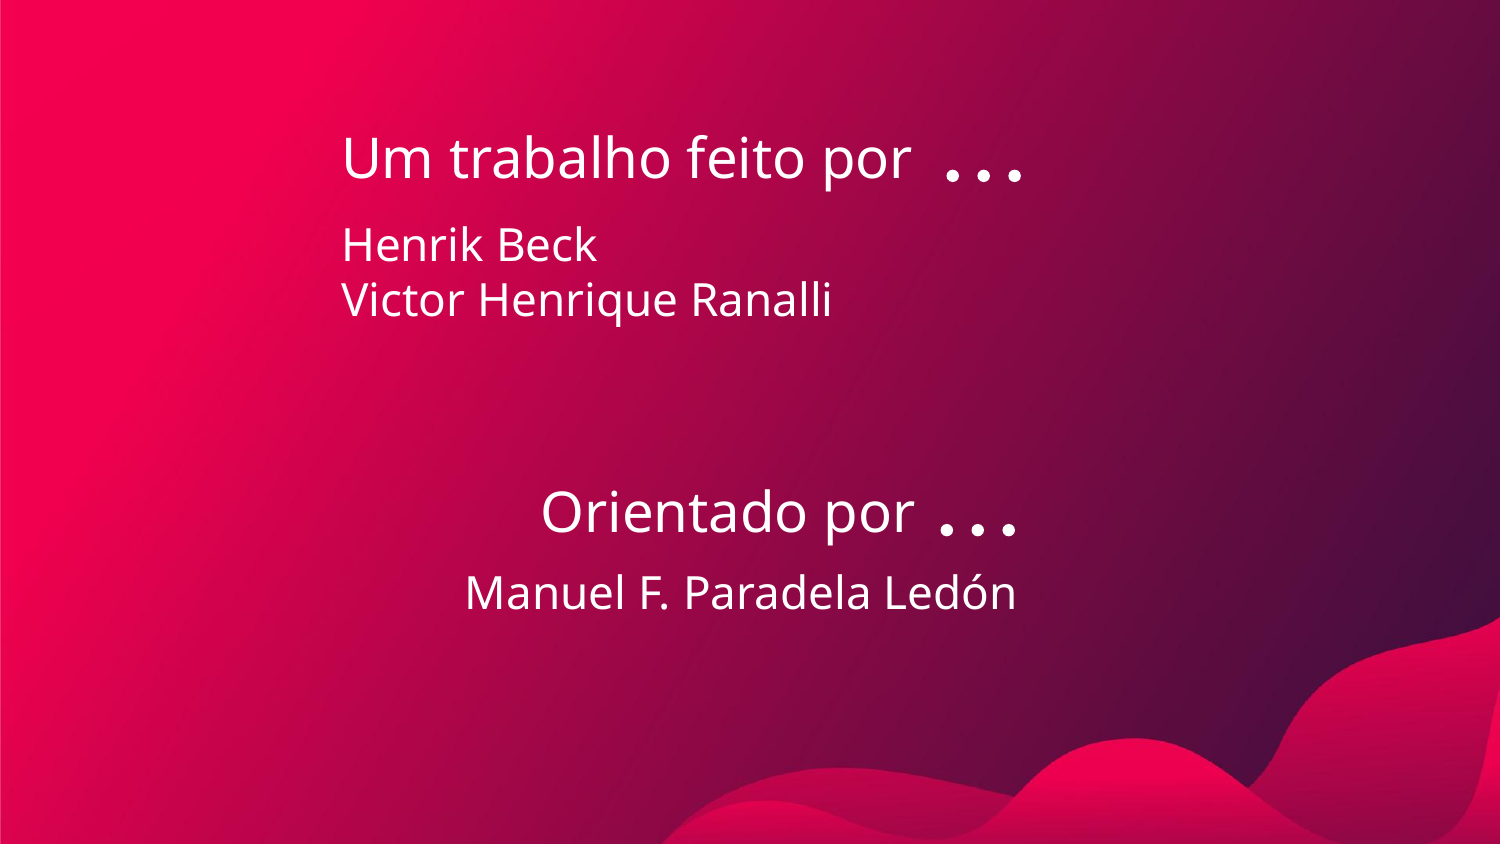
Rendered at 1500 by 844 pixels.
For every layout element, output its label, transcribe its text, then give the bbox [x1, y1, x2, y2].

text_box [1008, 169, 1021, 183]
picture [0, 0, 1500, 844]
text_box [946, 169, 959, 183]
text_box Orientado por [525, 473, 1138, 579]
text_box [977, 169, 990, 183]
text_box Henrik Beck Victor Henrique Ranalli [326, 225, 925, 464]
text_box Um trabalho feito por [326, 120, 959, 225]
text_box Manuel F. Paradela Ledón [449, 548, 1033, 636]
